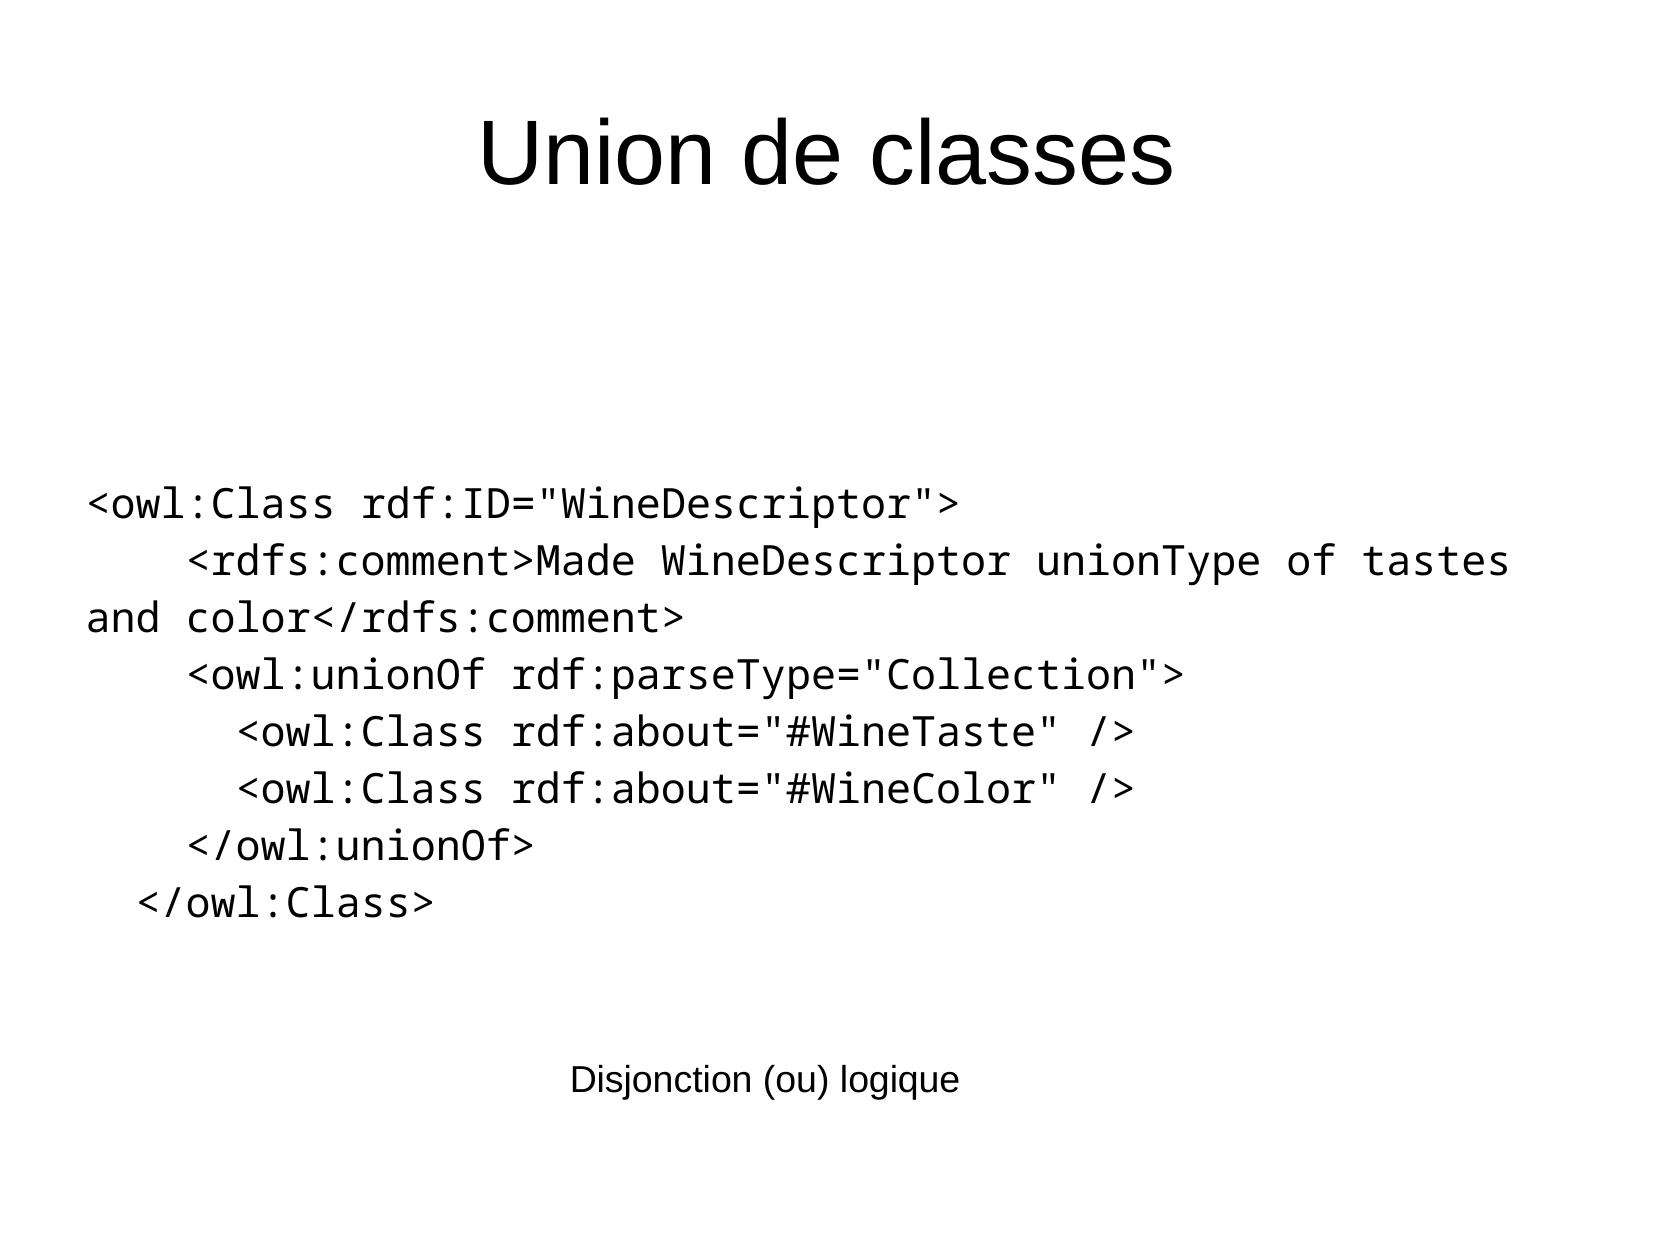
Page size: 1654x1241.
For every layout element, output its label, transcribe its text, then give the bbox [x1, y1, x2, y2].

text_box Disjonction (ou) logique [555, 1051, 976, 1108]
title Union de classes [82, 49, 1571, 257]
text_box <owl:Class rdf:ID="WineDescriptor"> <rdfs:comment>Made WineDescriptor unionType of tastes and color</rdfs:comment> <owl:unionOf rdf:parseType="Collection"> <owl:Class rdf:about="#WineTaste" /> <owl:Class rdf:about="#WineColor" /> </owl:unionOf> </owl:Class> [70, 466, 1583, 870]
